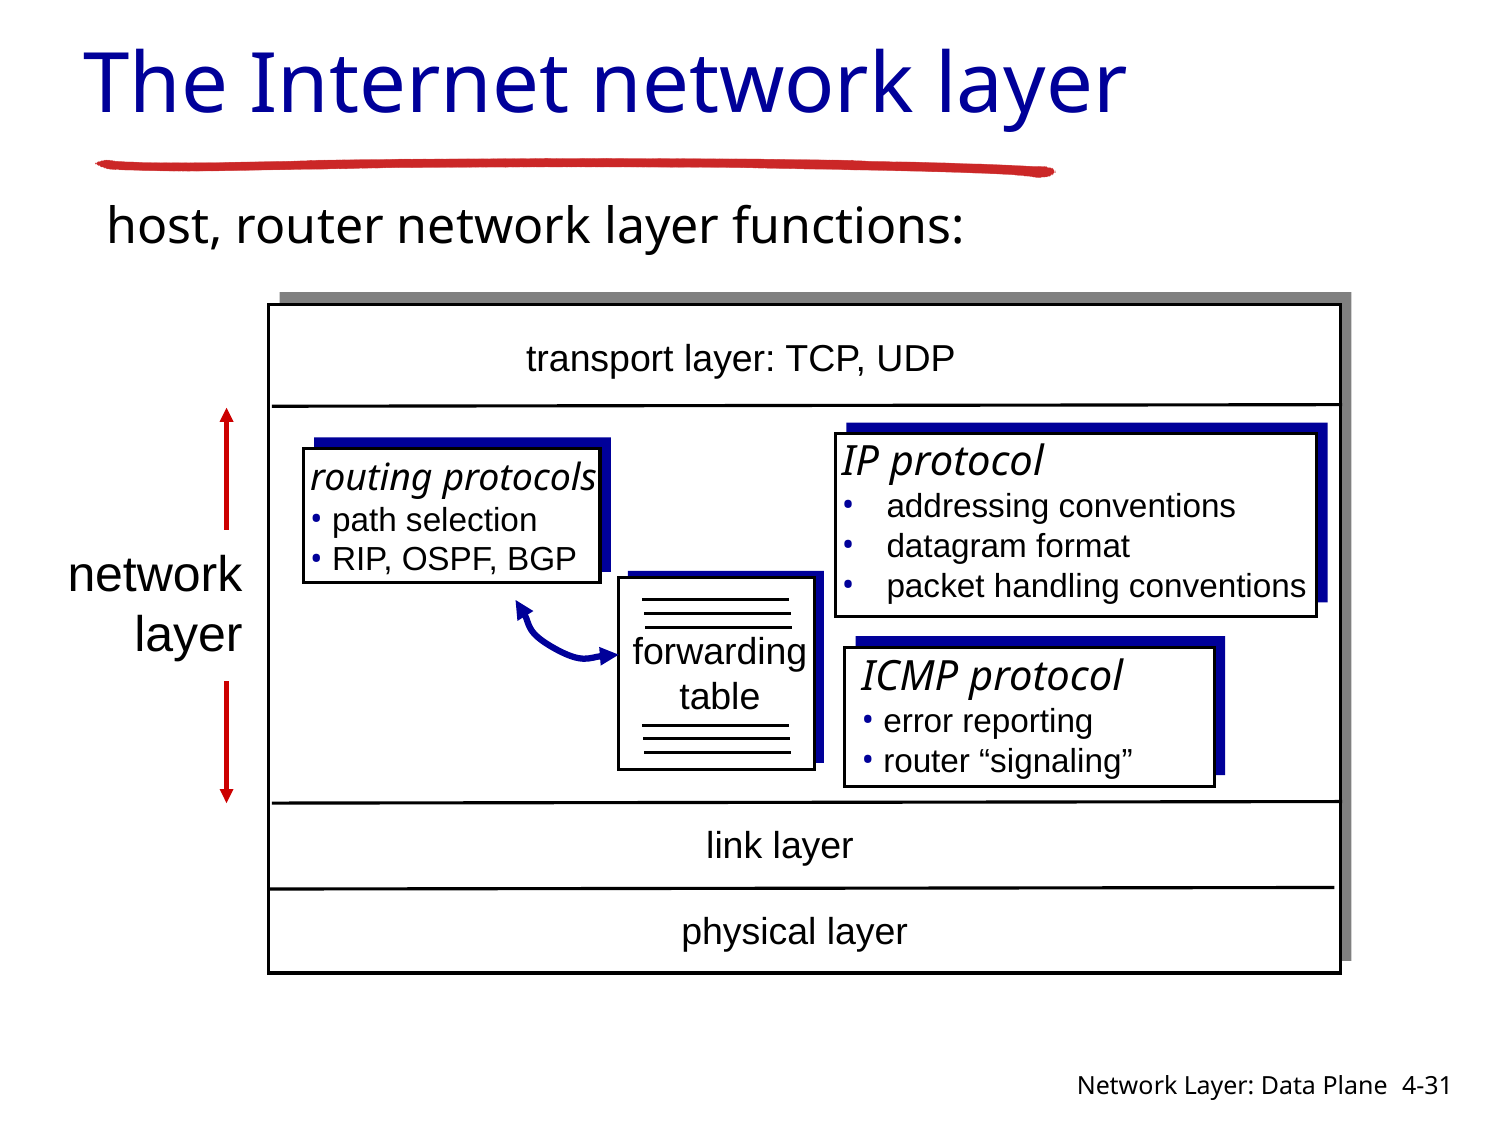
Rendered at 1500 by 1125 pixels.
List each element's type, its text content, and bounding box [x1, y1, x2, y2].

picture [91, 153, 1067, 183]
list host, router network layer functions: [91, 195, 1328, 267]
slide_number 4-13 [1387, 1062, 1480, 1107]
text_box physical layer [666, 899, 923, 960]
text_box IP protocol addressing conventions datagram format packet handling conventions [827, 426, 1323, 612]
text_box network layer [52, 534, 258, 670]
title The Internet network layer [68, 21, 1344, 210]
text_box link layer [691, 813, 869, 874]
footer Network Layer: Data Plane [1045, 1062, 1404, 1102]
text_box routing protocols path selection RIP, OSPF, BGP [295, 445, 613, 585]
text_box [268, 292, 1352, 974]
text_box forwarding table [617, 619, 822, 725]
text_box transport layer: TCP, UDP [511, 326, 971, 387]
text_box ICMP protocol error reporting router “signaling” [846, 641, 1210, 787]
